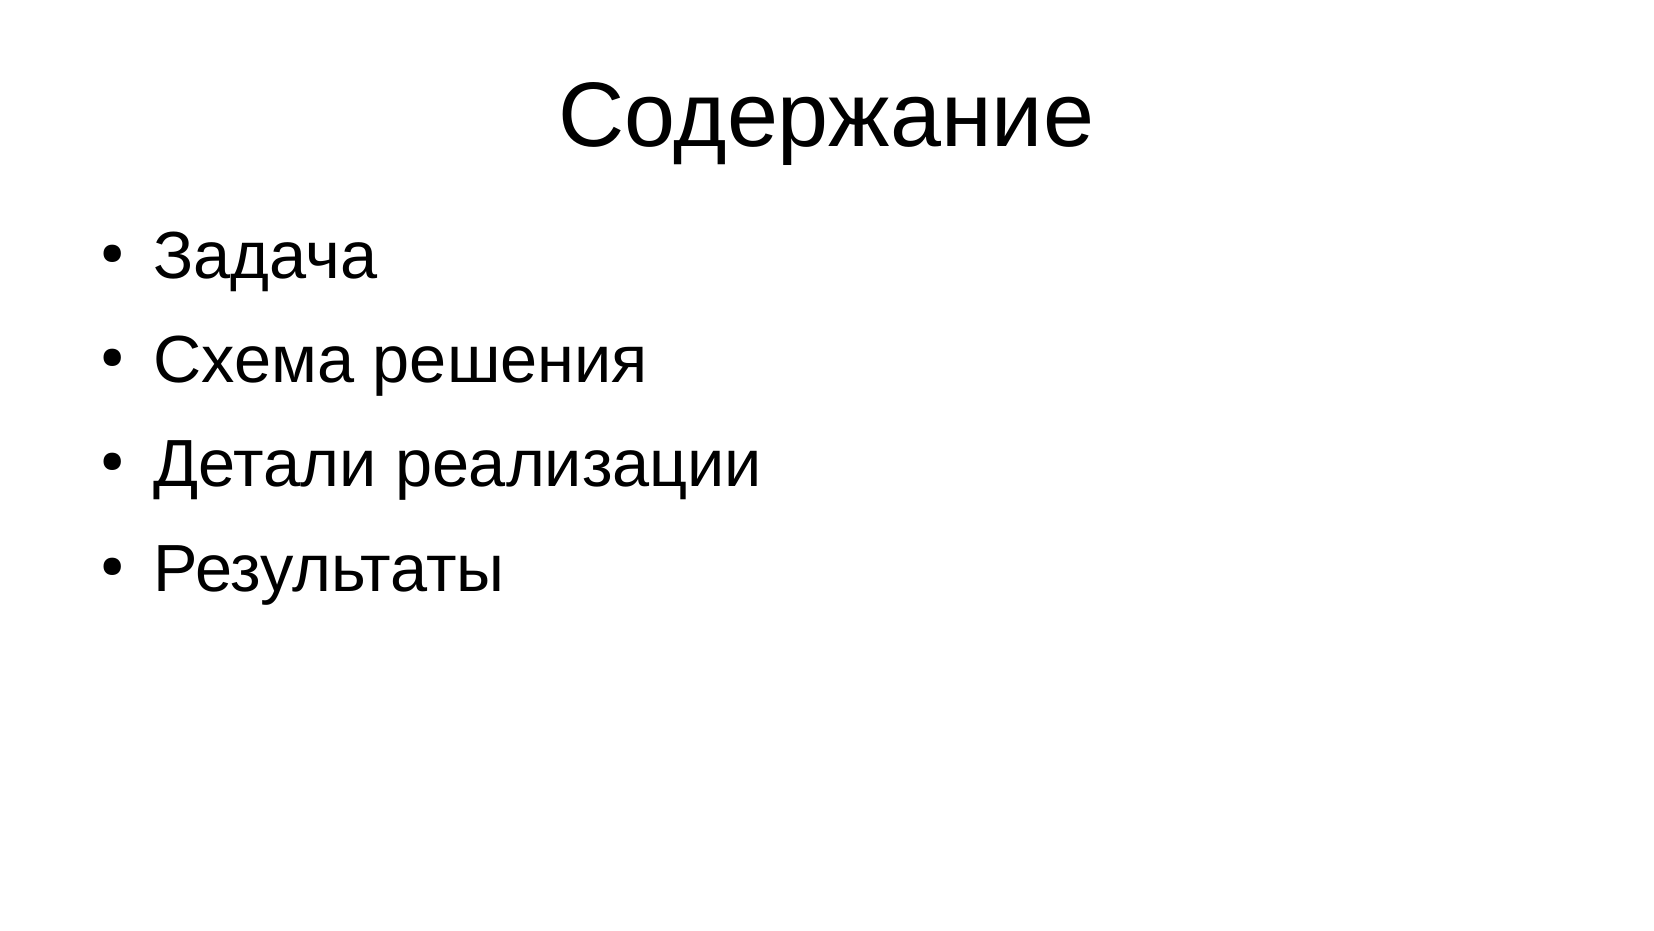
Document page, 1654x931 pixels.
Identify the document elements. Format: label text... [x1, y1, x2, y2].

list Задача Схема решения Детали реализации Результаты [82, 217, 1571, 758]
title Содержание [82, 37, 1571, 193]
